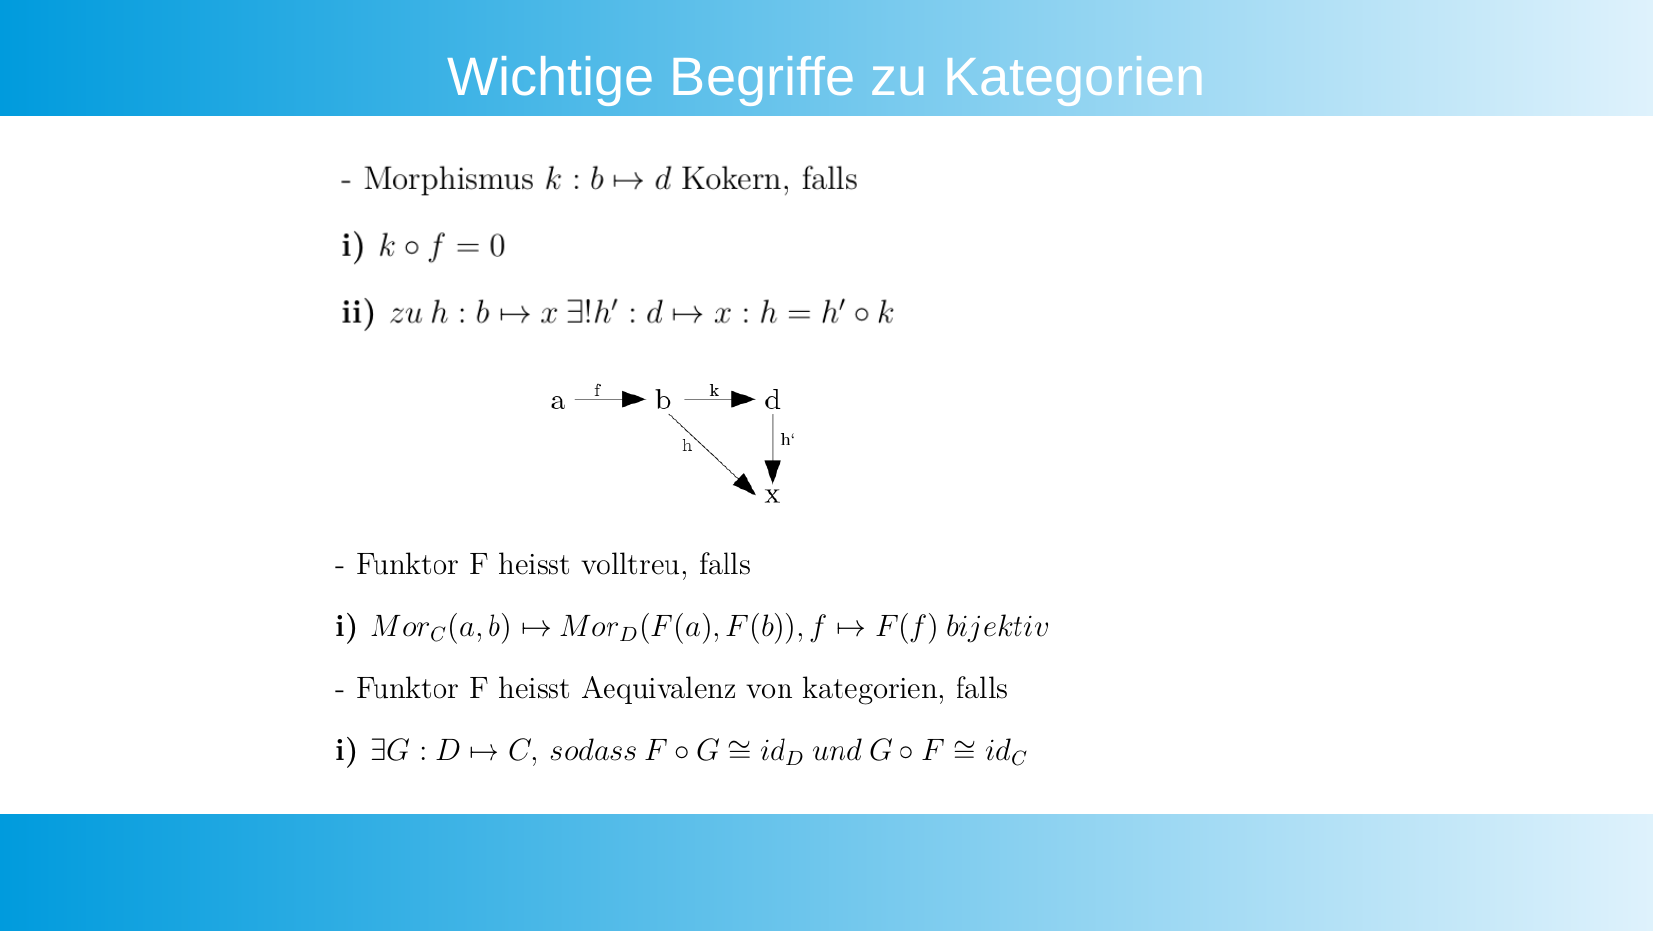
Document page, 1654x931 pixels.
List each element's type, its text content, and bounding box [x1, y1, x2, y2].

picture [531, 366, 839, 523]
picture [318, 543, 1075, 785]
picture [318, 154, 969, 347]
title Wichtige Begriffe zu Kategorien [82, 37, 1571, 116]
